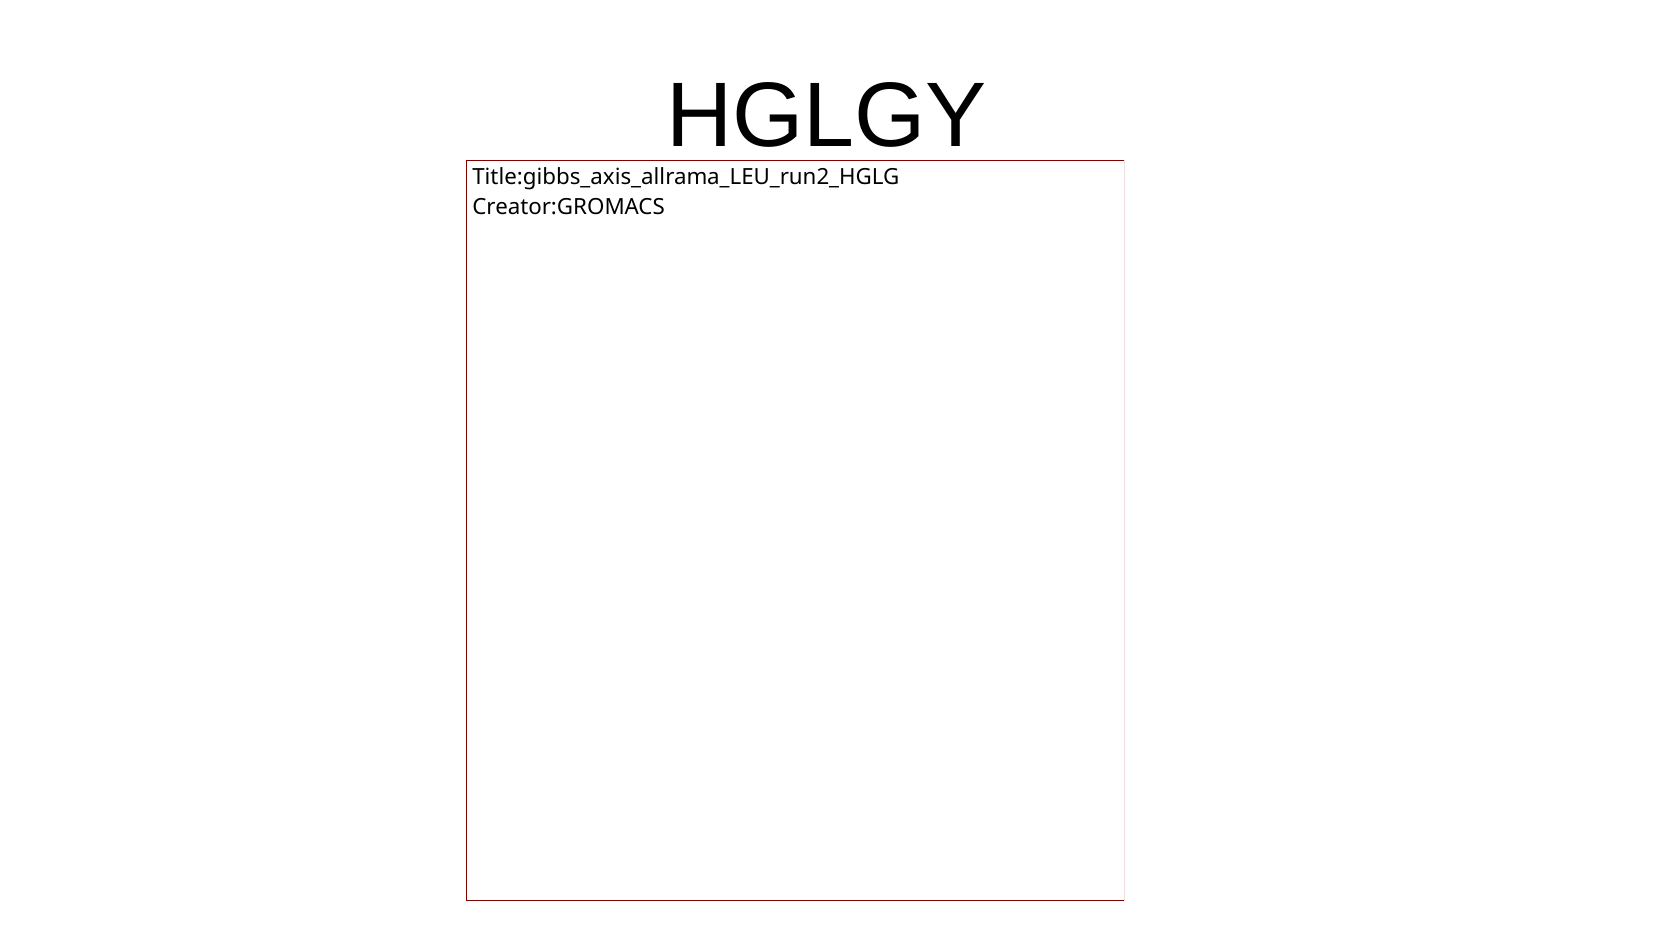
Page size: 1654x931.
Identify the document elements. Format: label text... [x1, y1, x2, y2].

picture [465, 158, 1125, 901]
title HGLGY [82, 37, 1571, 193]
